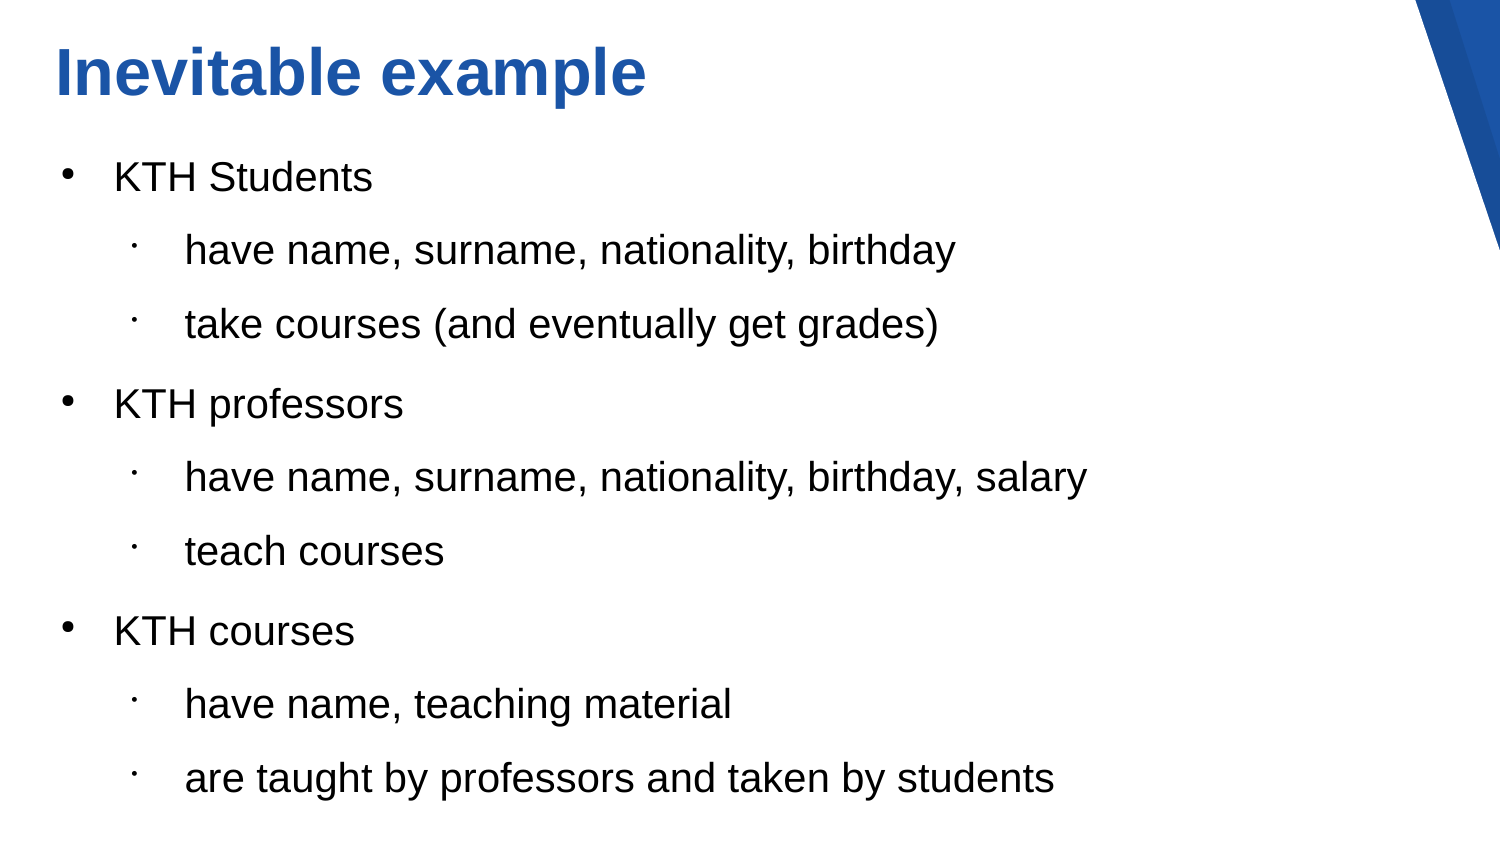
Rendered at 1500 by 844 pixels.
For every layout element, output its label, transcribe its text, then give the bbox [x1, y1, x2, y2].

list KTH Students have name, surname, nationality, birthday take courses (and eventually get grades) KTH professors have name, surname, nationality, birthday, salary teach courses KTH courses have name, teaching material are taught by professors and taken by students [27, 134, 1394, 830]
title Inevitable example [40, 56, 1231, 124]
